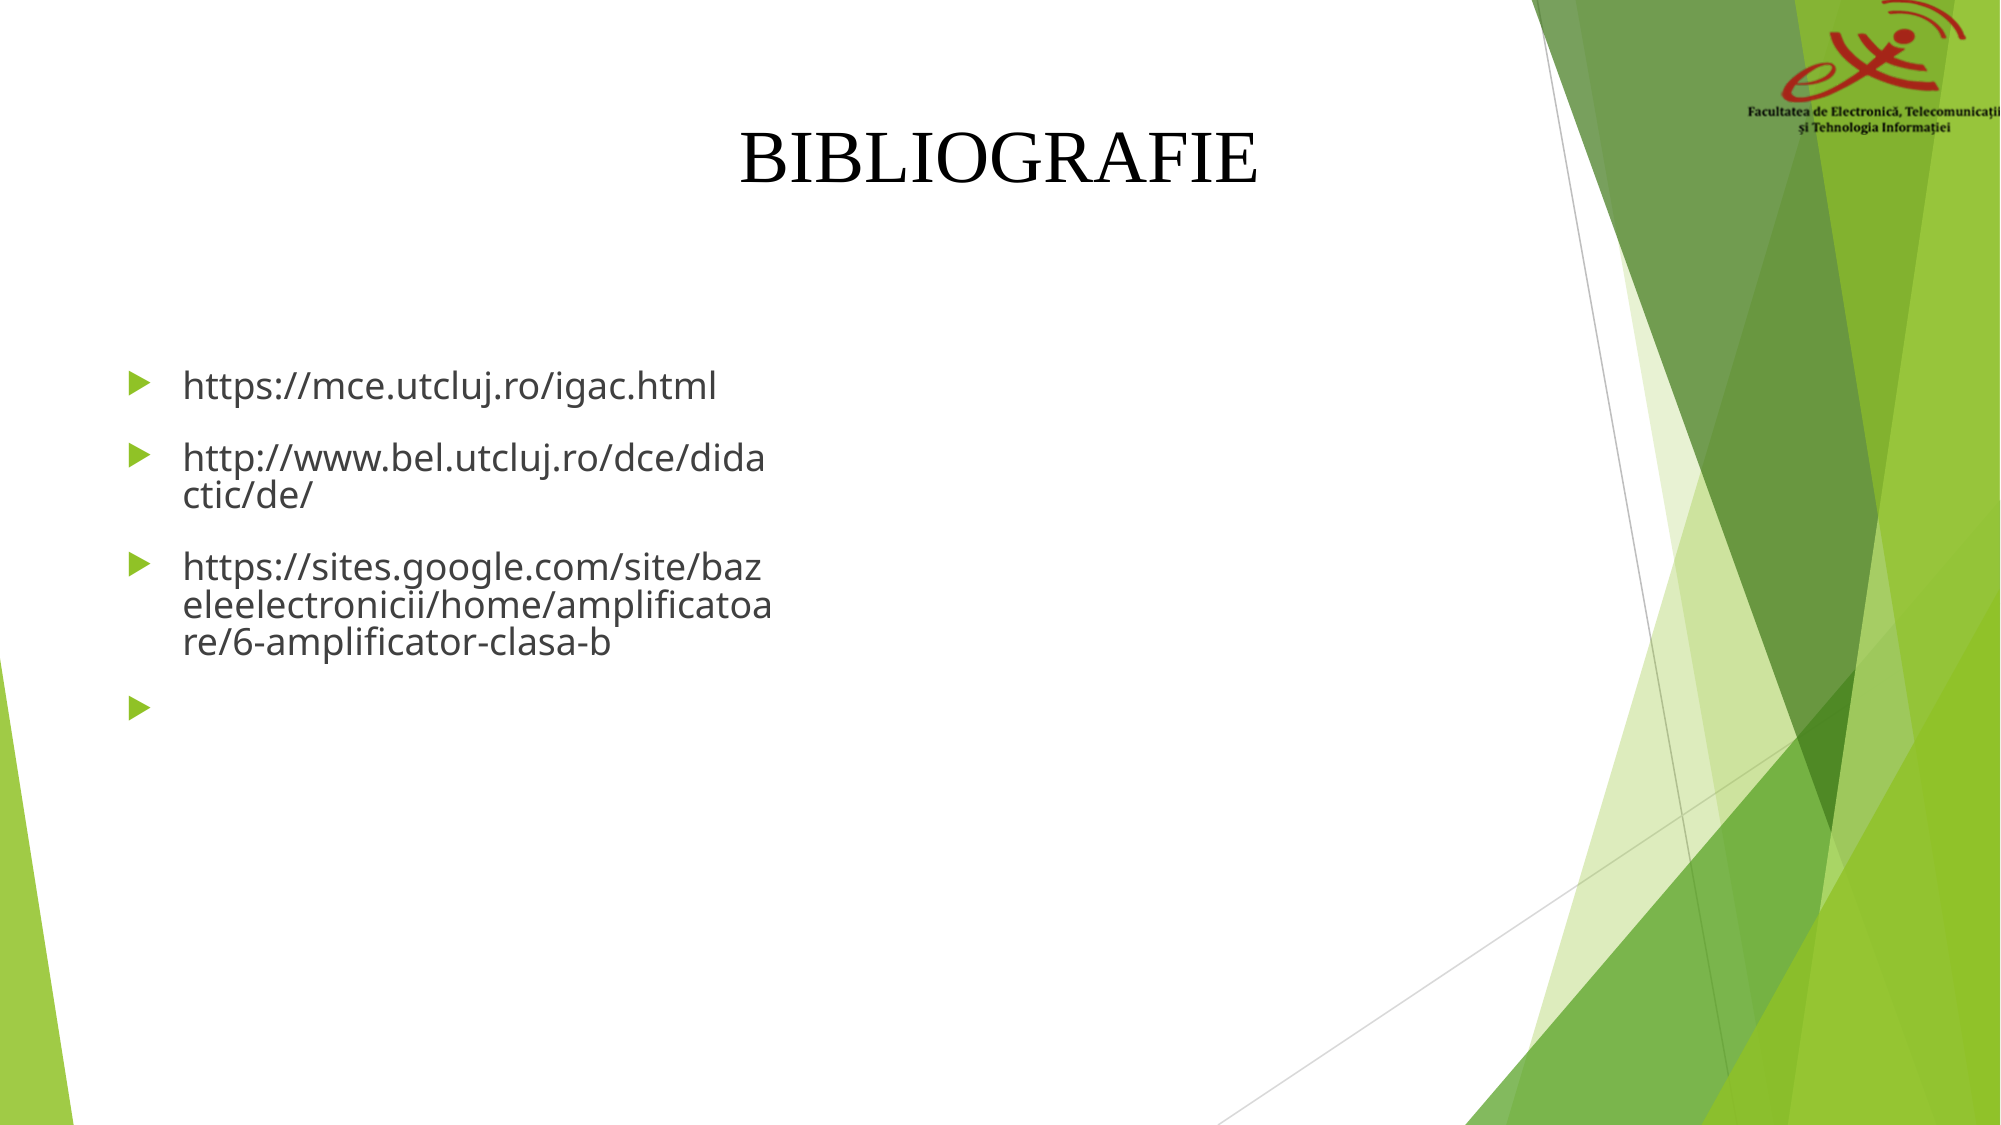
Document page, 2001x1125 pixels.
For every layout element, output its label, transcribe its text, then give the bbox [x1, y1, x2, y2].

list https://mce.utcluj.ro/igac.html http://www.bel.utcluj.ro/dce/didactic/de/ https://sites.google.com/site/bazeleelectronicii/home/amplificatoare/6-amplificator-clasa-b [111, 354, 798, 992]
title BIBLIOGRAFIE [0, 99, 2000, 317]
picture [1747, 0, 2000, 136]
